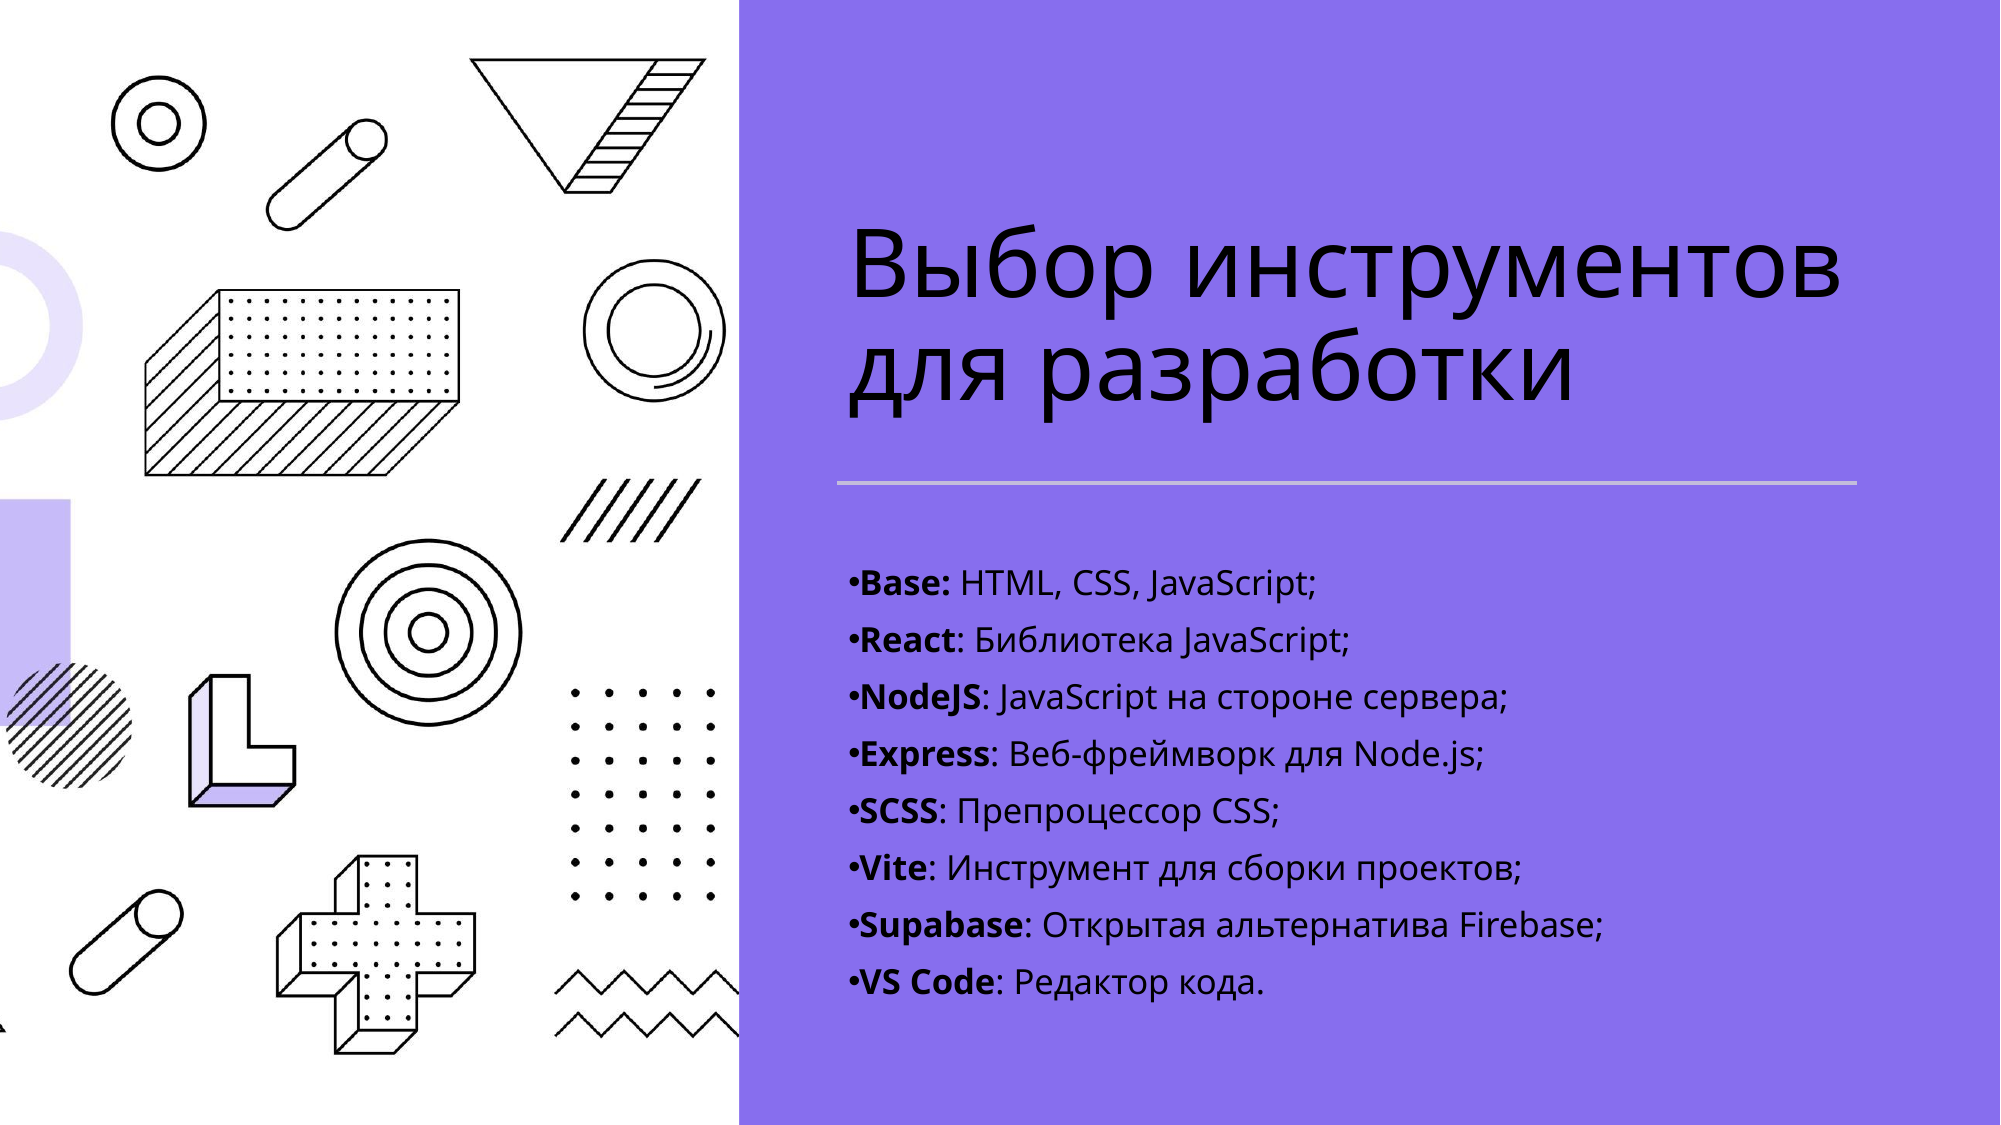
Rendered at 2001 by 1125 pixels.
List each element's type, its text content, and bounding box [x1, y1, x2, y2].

picture [0, 0, 740, 1125]
title Выбор инструментов для разработки [833, 176, 1863, 429]
text_box [740, 0, 2000, 1125]
text_box Base: HTML, CSS, JavaScript; React: Библиотека JavaScript; NodeJS: JavaScript на стороне сервера; Express: Веб-фреймворк для Node.js; SCSS: Препроцессор CSS; Vite: Инструмент для сборки проектов; Supabase: Открытая альтернатива Firebase; VS Code: Редактор кода. [833, 549, 1863, 1014]
